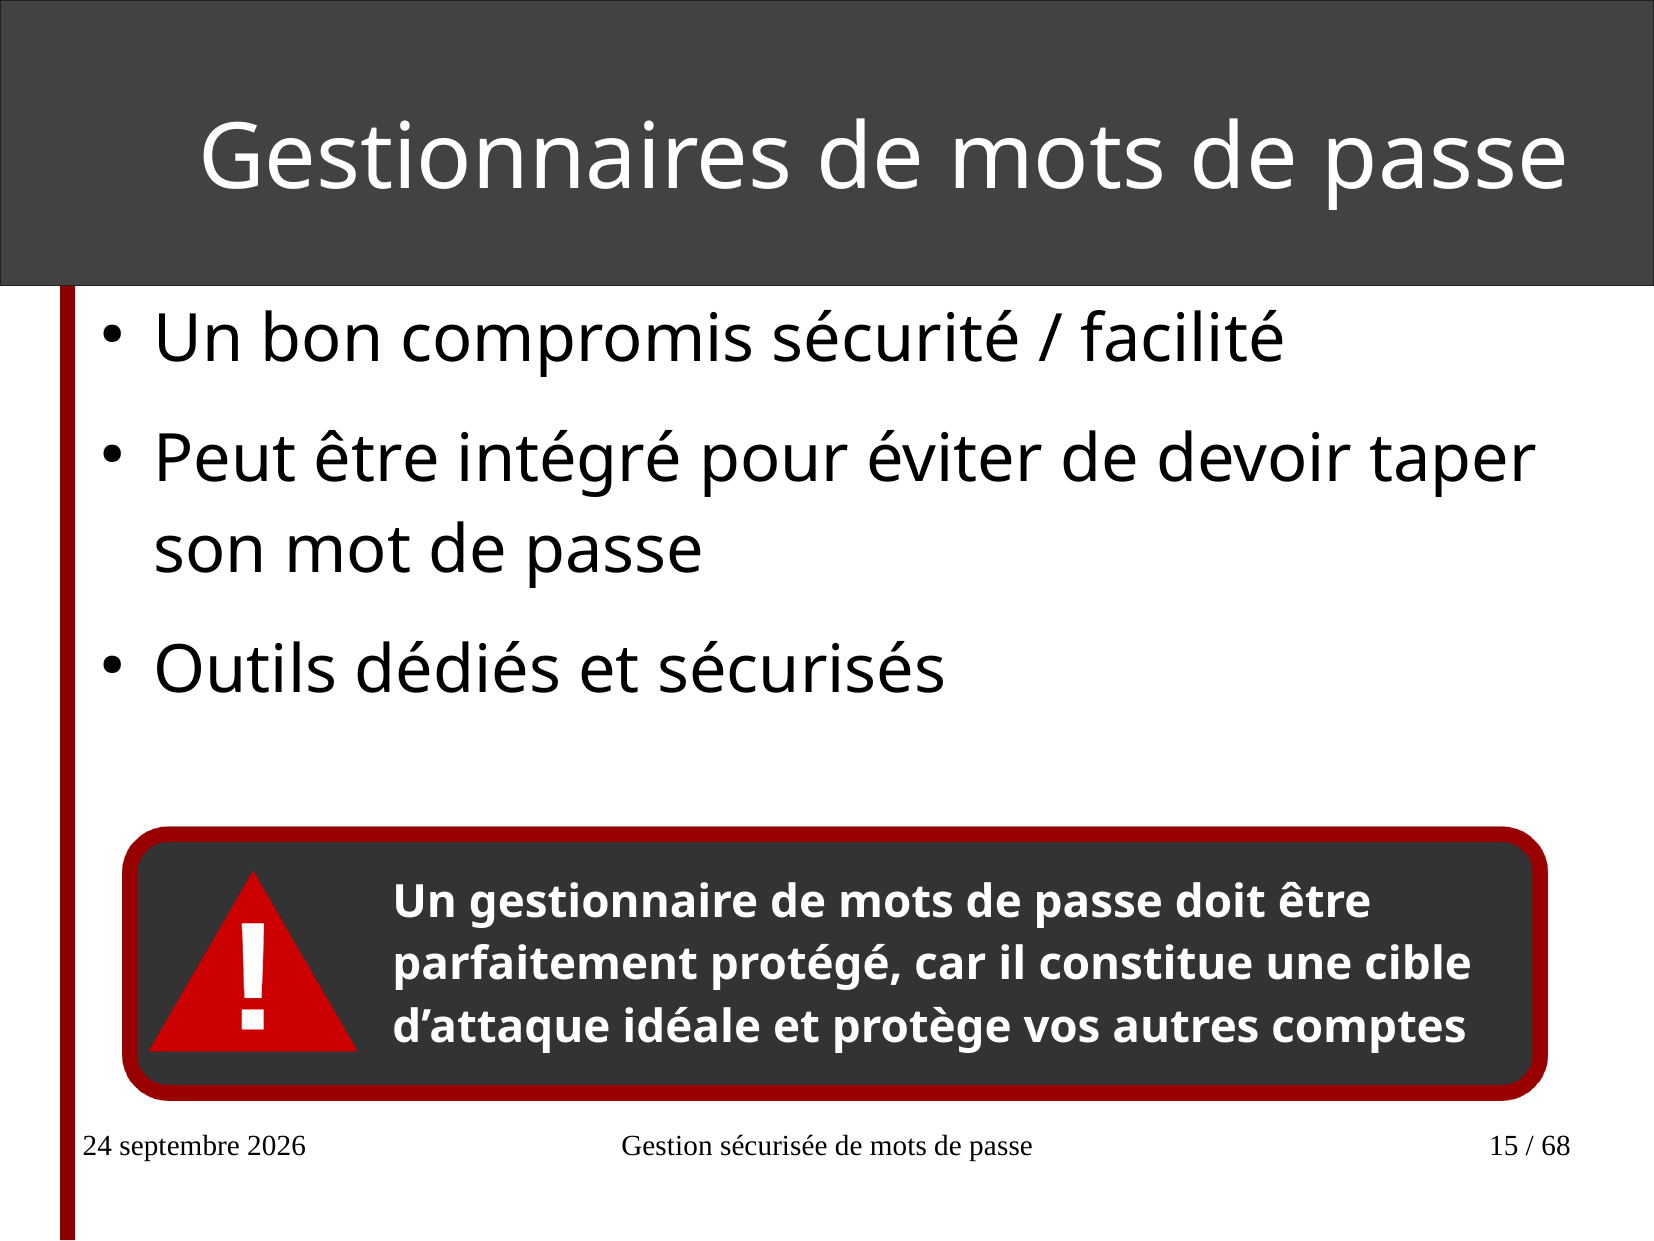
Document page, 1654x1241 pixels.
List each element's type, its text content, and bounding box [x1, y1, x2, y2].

picture [95, 799, 1575, 1126]
text_box Un gestionnaire de mots de passe doit être parfaitement protégé, car il constitue une cible d’attaque idéale et protège vos autres comptes [377, 860, 1518, 1064]
list Un bon compromis sécurité / facilité Peut être intégré pour éviter de devoir taper son mot de passe Outils dédiés et sécurisés [82, 290, 1571, 1010]
title Gestionnaires de mots de passe [82, 49, 1571, 257]
